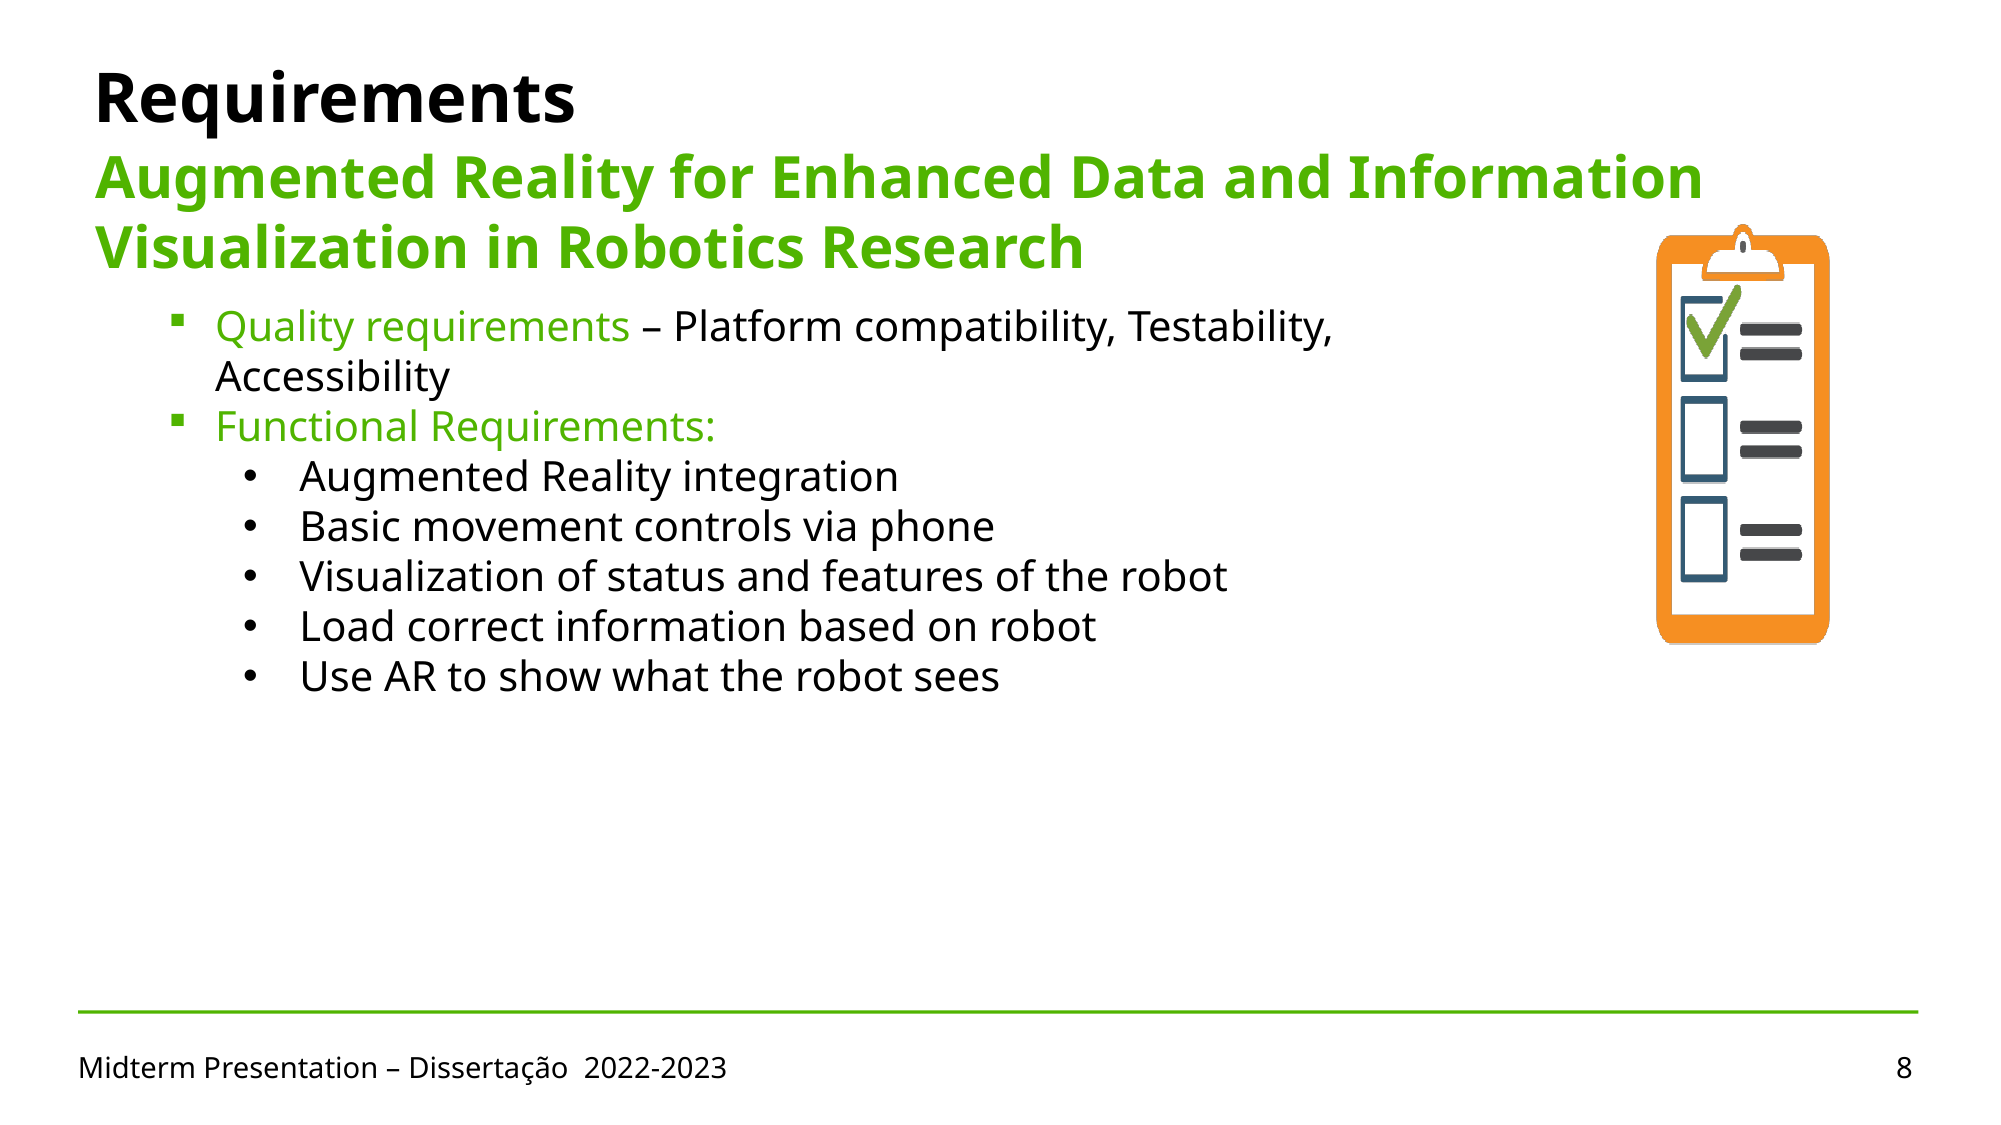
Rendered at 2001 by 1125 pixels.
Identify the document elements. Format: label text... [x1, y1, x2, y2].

text_box Quality requirements – Platform compatibility, Testability, Accessibility Functional Requirements: Augmented Reality integration Basic movement controls via phone Visualization of status and features of the robot Load correct information based on robot Use AR to show what the robot sees [78, 292, 1477, 758]
text_box Augmented Reality for Enhanced Data and Information Visualization in Robotics Research [95, 140, 1922, 281]
text_box <number> [1807, 1041, 1928, 1093]
text_box Requirements [78, 54, 1922, 146]
picture [1537, 198, 1949, 727]
text_box Midterm Presentation – Dissertação 2022-2023 [63, 1041, 1063, 1093]
